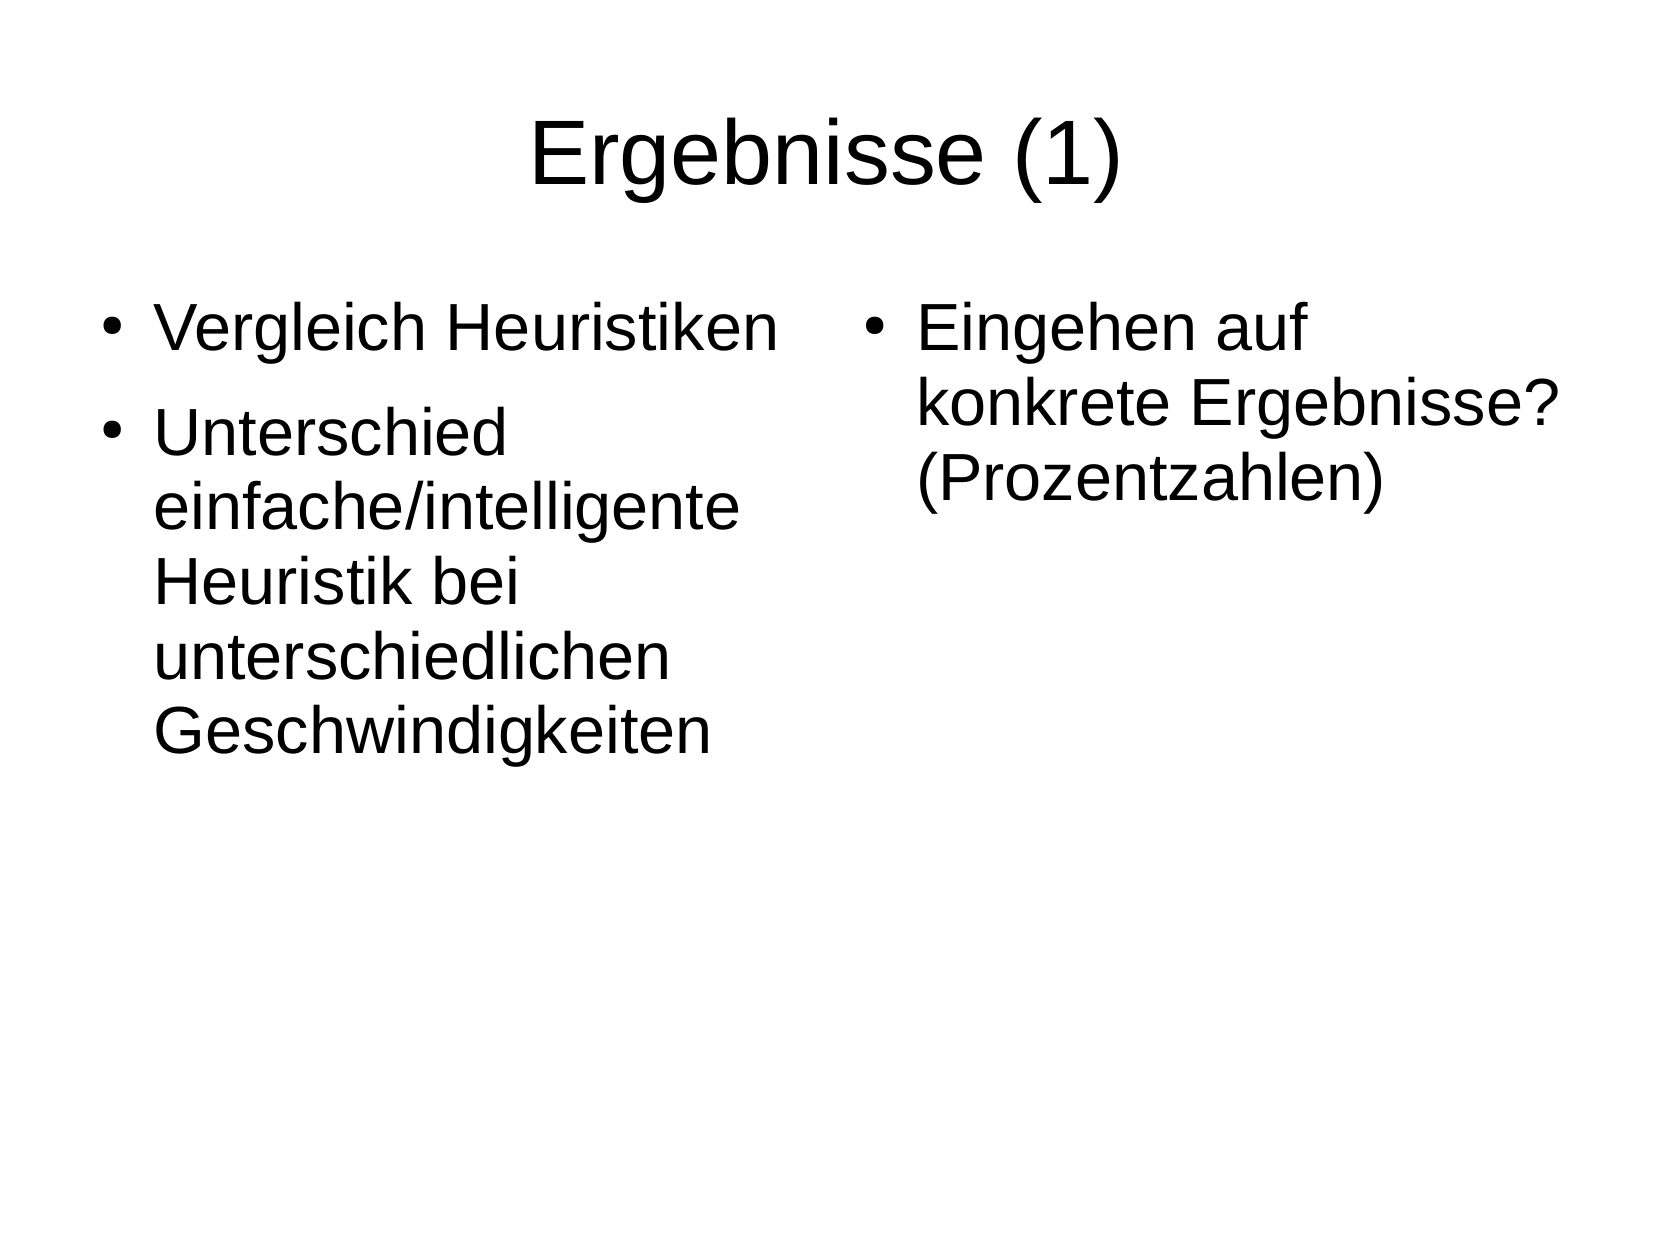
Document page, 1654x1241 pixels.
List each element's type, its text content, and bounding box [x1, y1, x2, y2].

title Ergebnisse (1) [82, 56, 1571, 250]
list Eingehen auf konkrete Ergebnisse? (Prozentzahlen) [845, 290, 1572, 1094]
list Vergleich Heuristiken Unterschied einfache/intelligente Heuristik bei unterschiedlichen Geschwindigkeiten [82, 290, 809, 1094]
